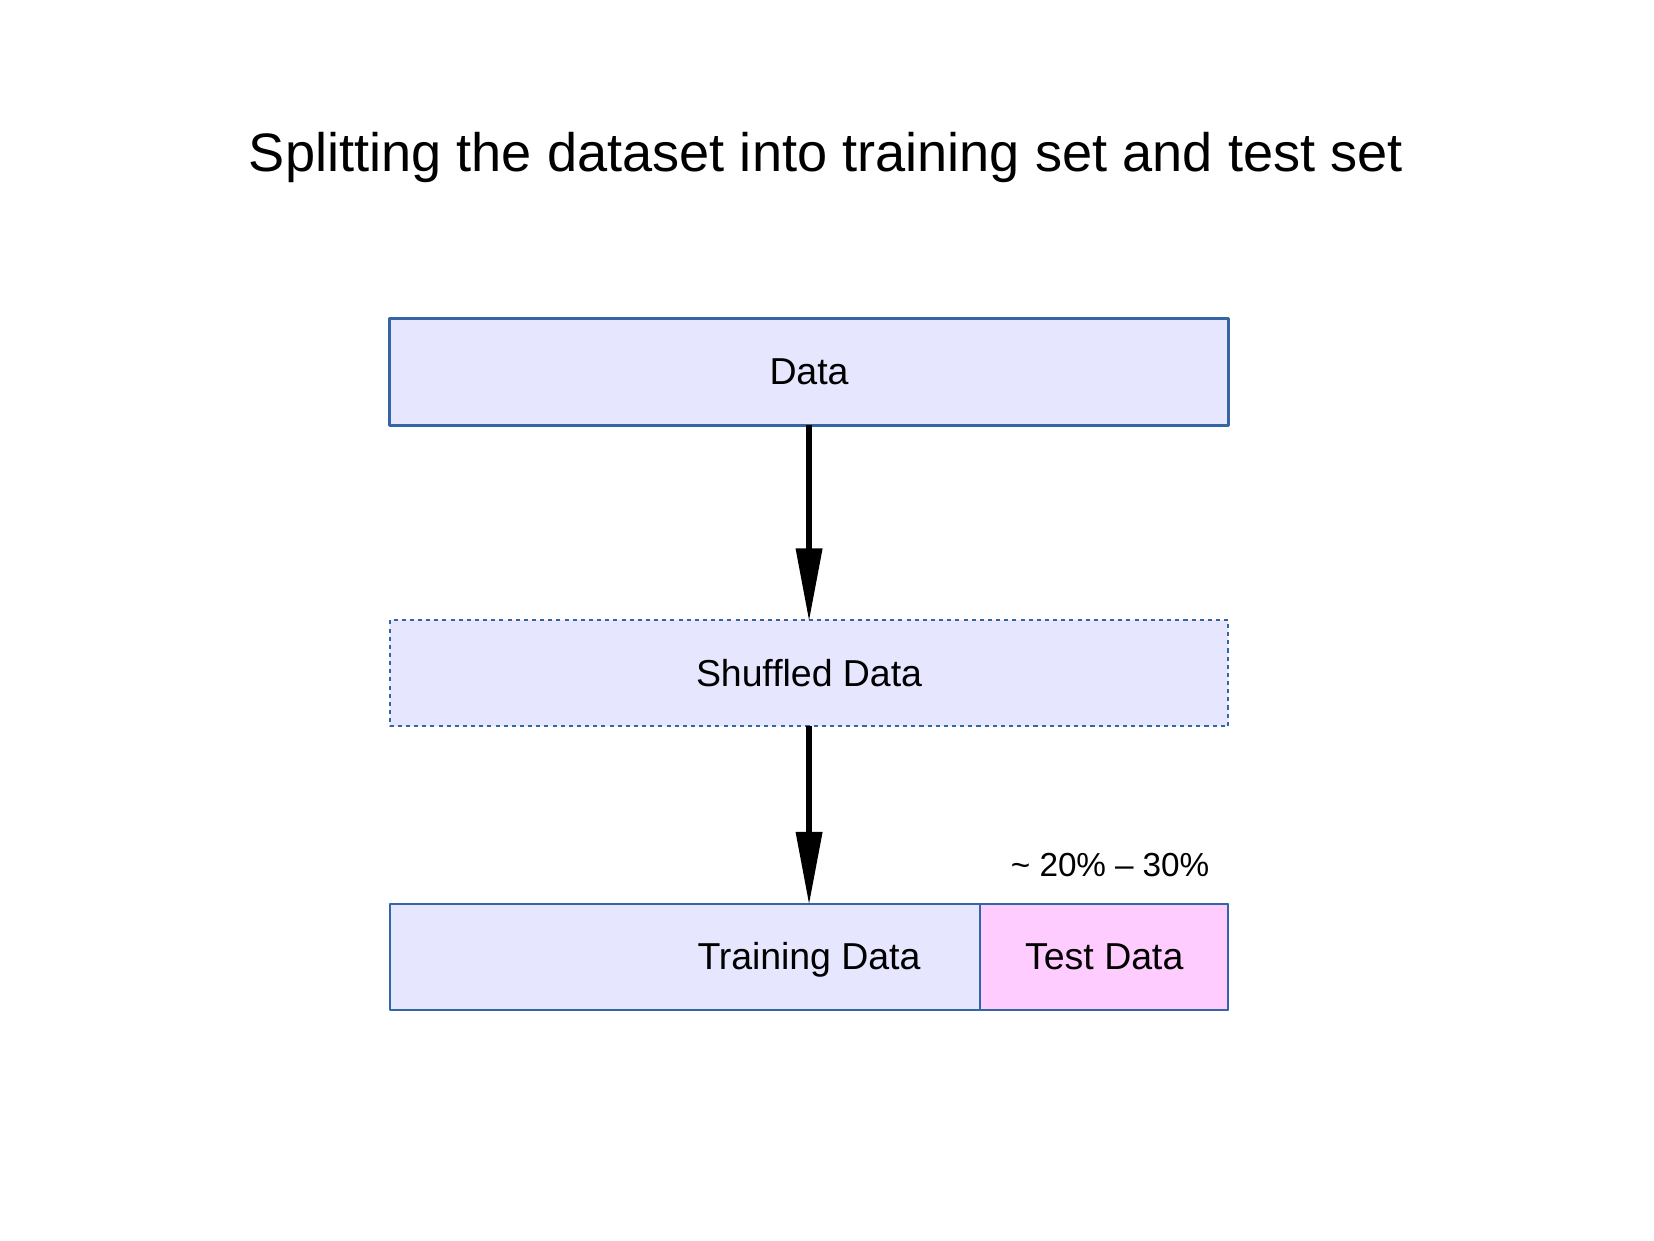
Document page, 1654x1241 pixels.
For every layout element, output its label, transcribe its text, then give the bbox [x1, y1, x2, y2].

text_box Shuffled Data [389, 620, 1229, 727]
text_box ~ 20% – 30% [980, 838, 1241, 938]
text_box Test Data [980, 938, 1229, 1010]
text_box Data [389, 318, 1229, 426]
title Splitting the dataset into training set and test set [82, 49, 1571, 257]
text_box Training Data [389, 903, 980, 1010]
